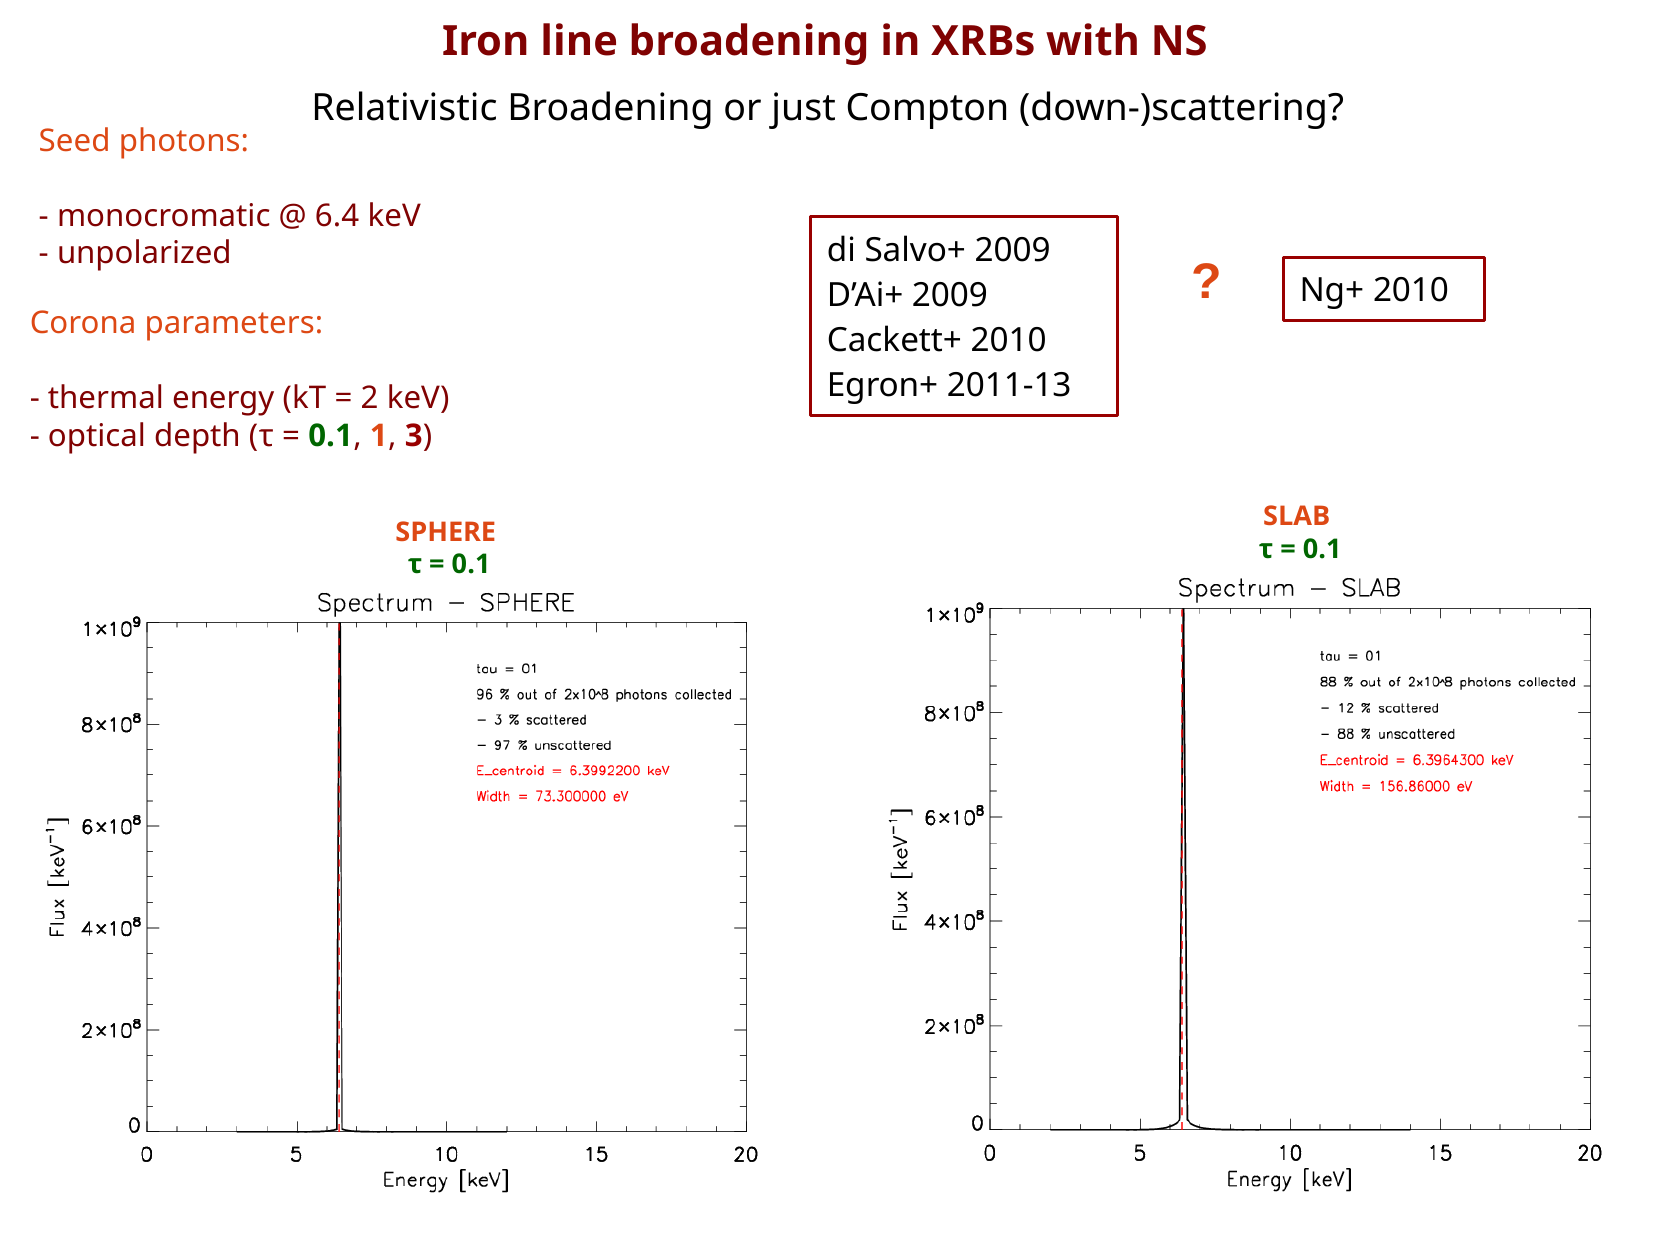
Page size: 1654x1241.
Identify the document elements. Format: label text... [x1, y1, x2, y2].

text_box Corona parameters: - thermal energy (kT = 2 keV) - optical depth (τ = 0.1, 1, 3) [15, 294, 526, 498]
text_box SLAB τ = 0.1 [1217, 490, 1383, 572]
text_box ? [1176, 245, 1237, 317]
text_box Seed photons: - monocromatic @ 6.4 keV - unpolarized [24, 112, 652, 278]
text_box SPHERE τ = 0.1 [363, 506, 529, 587]
text_box di Salvo+ 2009 D’Ai+ 2009 Cackett+ 2010 Egron+ 2011-13 [810, 216, 1118, 391]
text_box Relativistic Broadening or just Compton (down-)scattering? [3, 75, 1653, 226]
picture [27, 584, 781, 1209]
picture [870, 569, 1625, 1209]
text_box Ng+ 2010 [1283, 257, 1485, 314]
text_box Iron line broadening in XRBs with NS [0, 5, 1651, 72]
